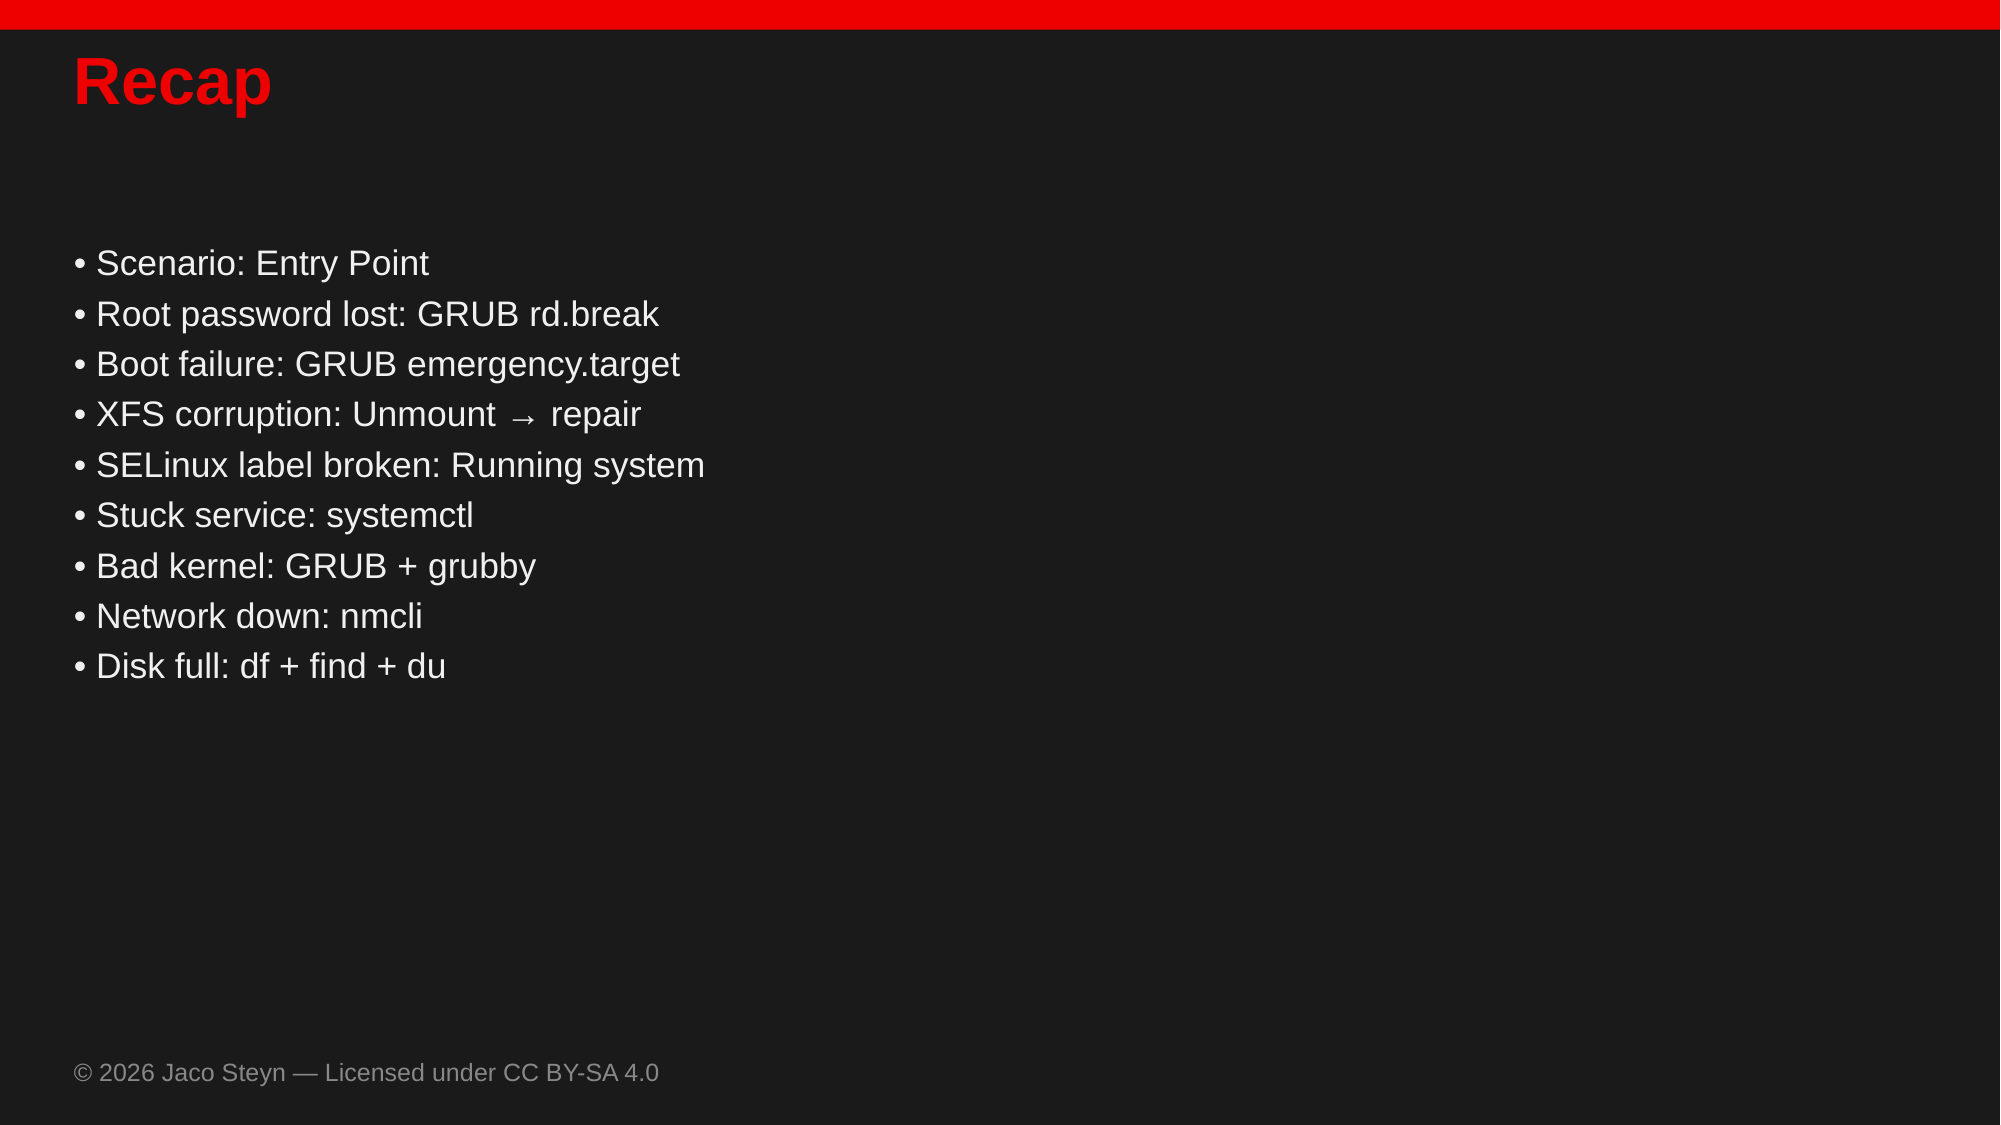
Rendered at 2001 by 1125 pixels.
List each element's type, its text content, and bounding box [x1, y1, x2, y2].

text_box © 2026 Jaco Steyn — Licensed under CC BY-SA 4.0 [59, 1051, 1942, 1093]
text_box Recap [59, 36, 1942, 208]
text_box • Scenario: Entry Point • Root password lost: GRUB rd.break • Boot failure: GRUB emergency.target • XFS corruption: Unmount → repair • SELinux label broken: Running system • Stuck service: systemctl • Bad kernel: GRUB + grubby • Network down: nmcli • Disk full: df + find + du [59, 236, 1942, 1037]
text_box [0, 0, 2001, 30]
